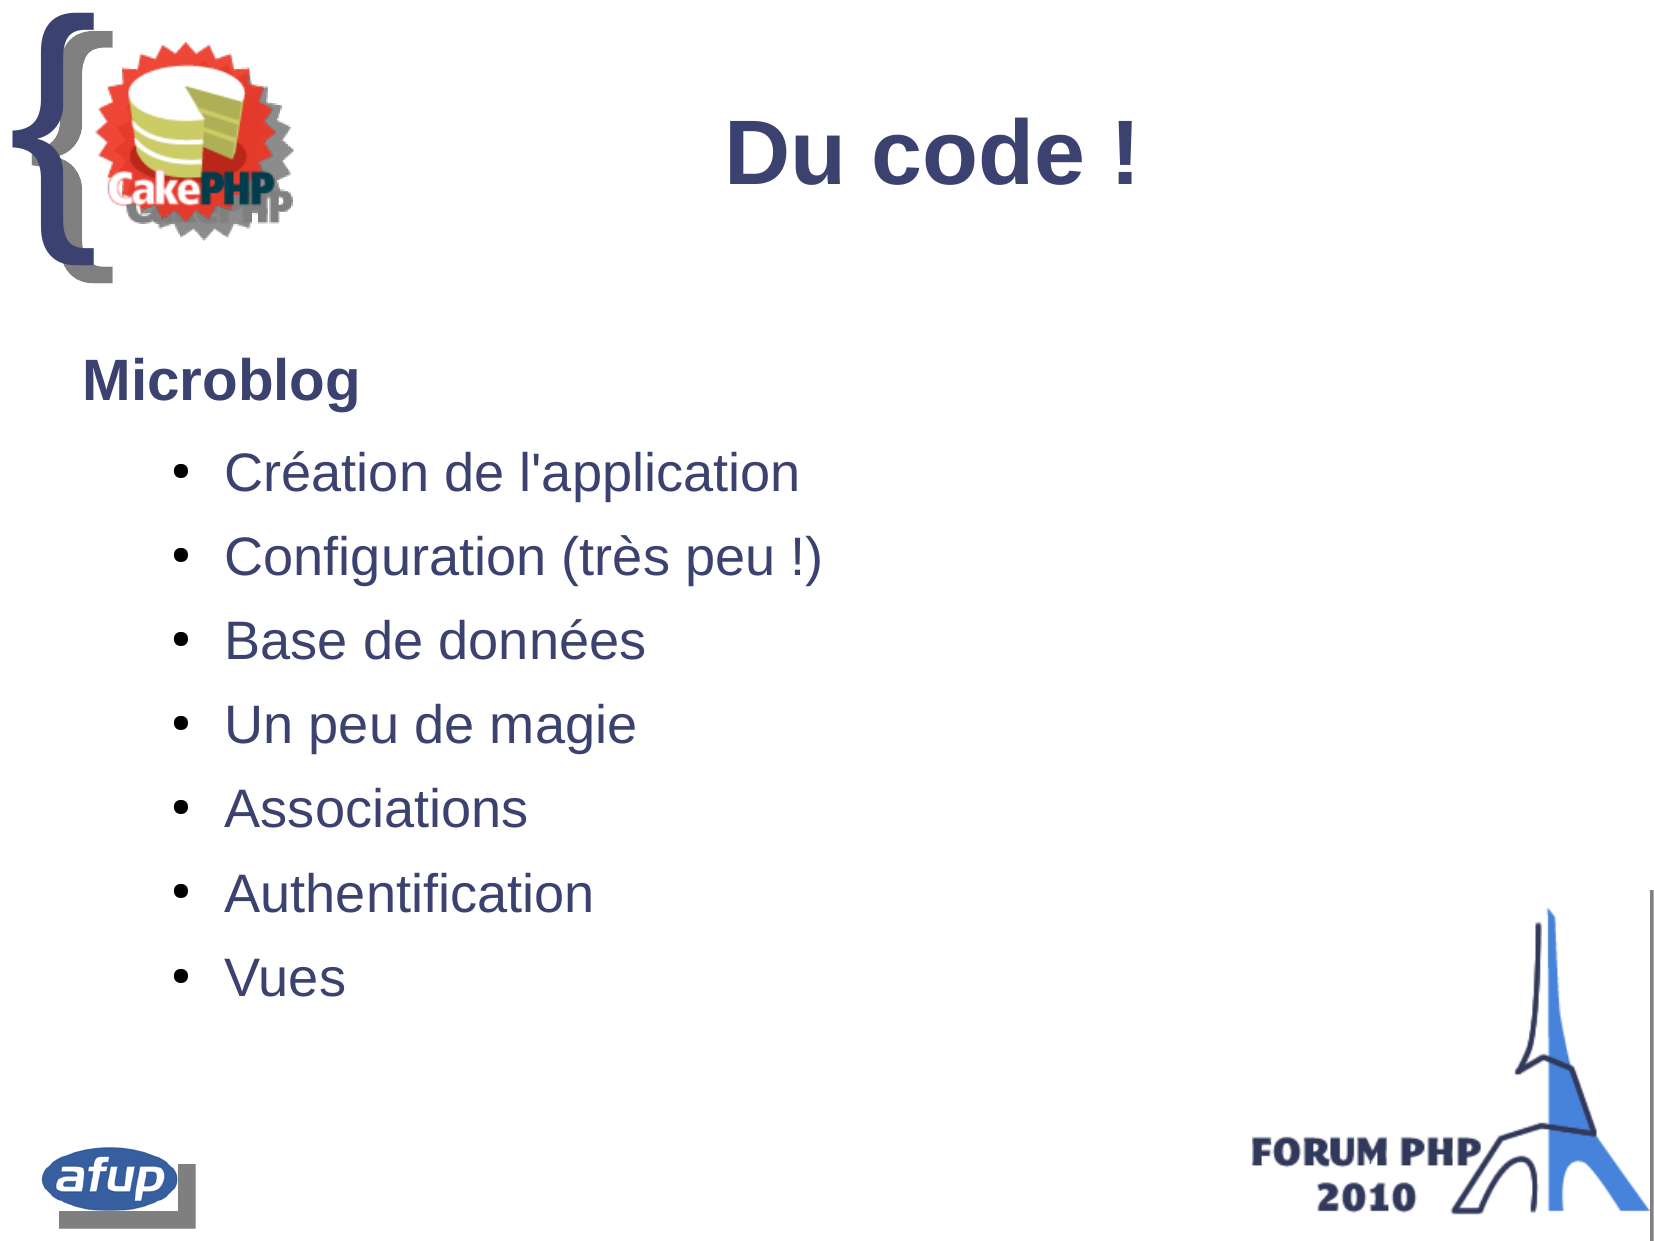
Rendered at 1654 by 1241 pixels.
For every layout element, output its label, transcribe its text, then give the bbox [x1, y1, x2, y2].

picture [41, 1146, 178, 1211]
title Du code ! [295, 49, 1571, 257]
list Microblog Création de l'application Configuration (très peu !) Base de données Un peu de magie Associations Authentification Vues [82, 290, 1571, 1094]
picture [1240, 872, 1650, 1241]
picture [88, 35, 284, 231]
